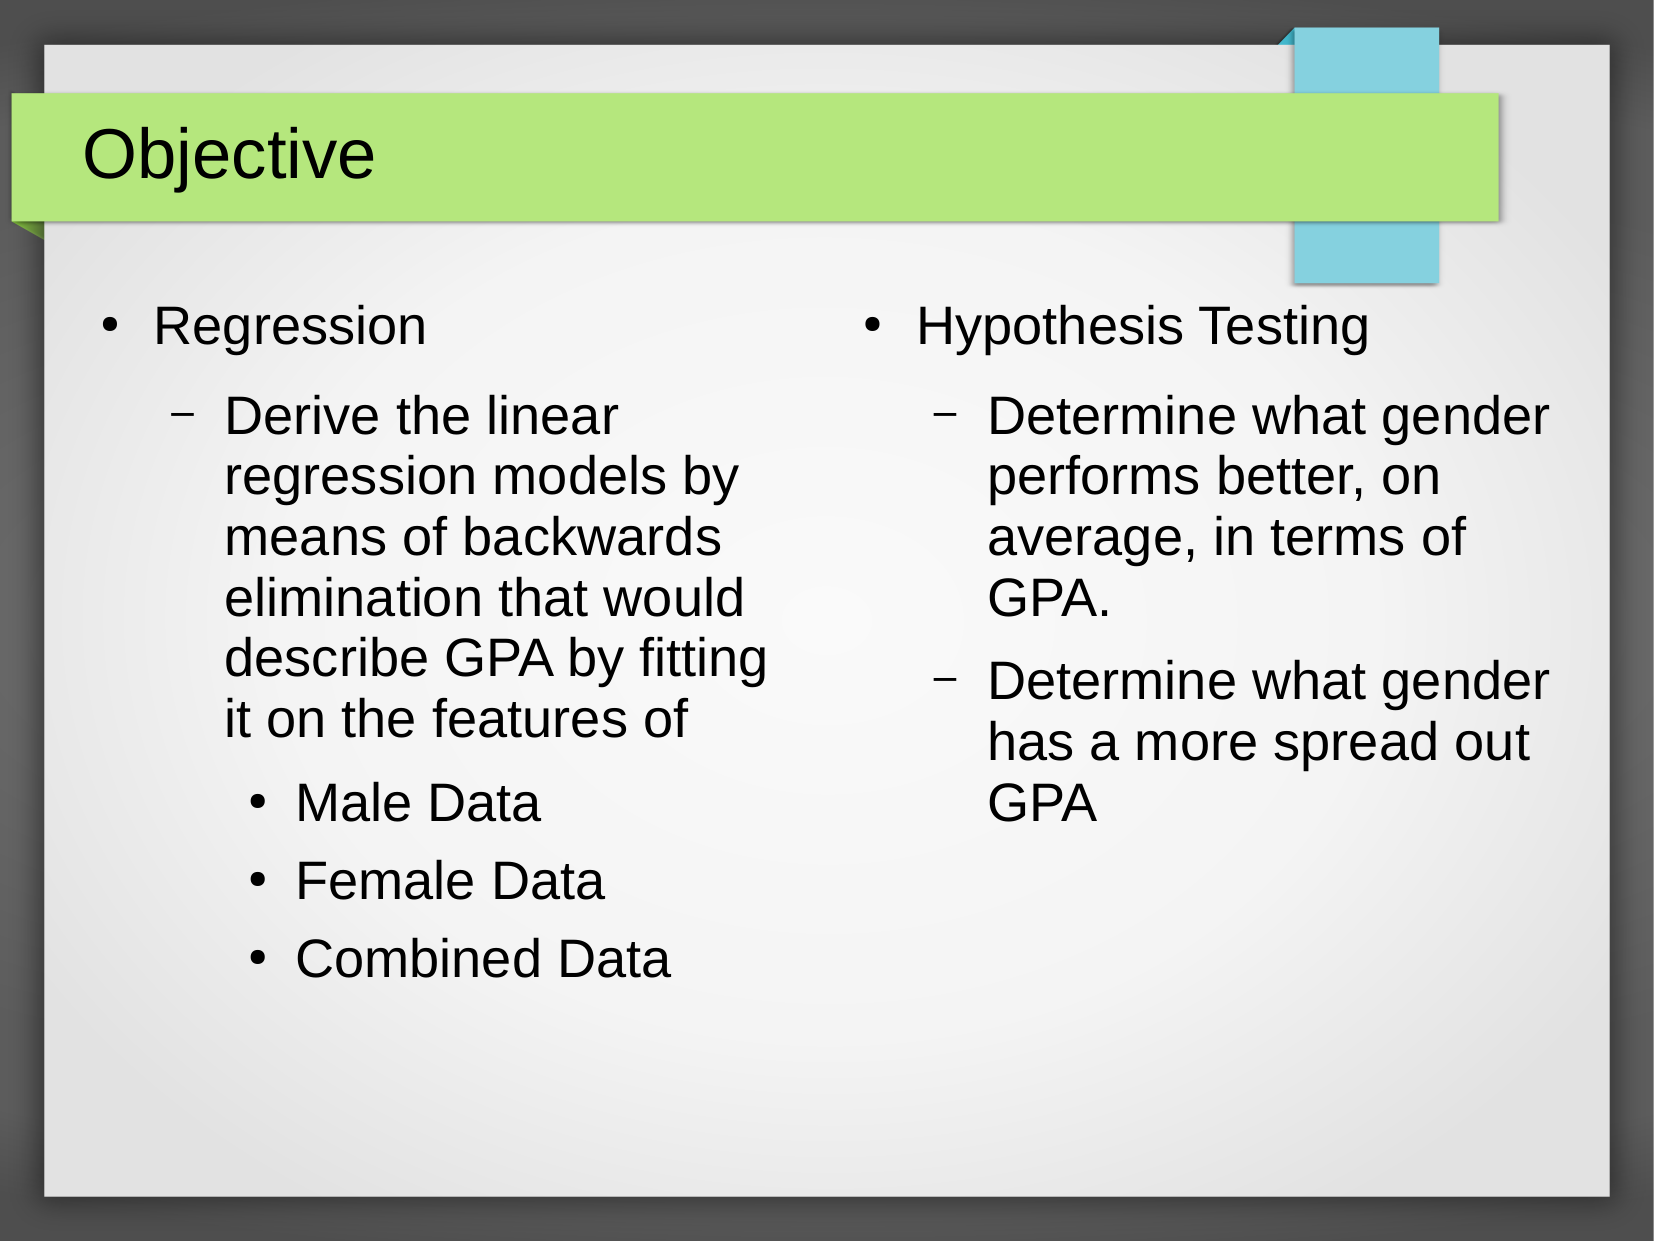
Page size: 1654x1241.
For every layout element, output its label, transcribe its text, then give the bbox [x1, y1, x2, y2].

picture [0, 0, 1654, 1241]
list Hypothesis Testing Determine what gender performs better, on average, in terms of GPA. Determine what gender has a more spread out GPA [845, 295, 1572, 1015]
list Regression Derive the linear regression models by means of backwards elimination that would describe GPA by fitting it on the features of Male Data Female Data Combined Data [82, 295, 809, 1015]
title Objective [82, 94, 1264, 213]
